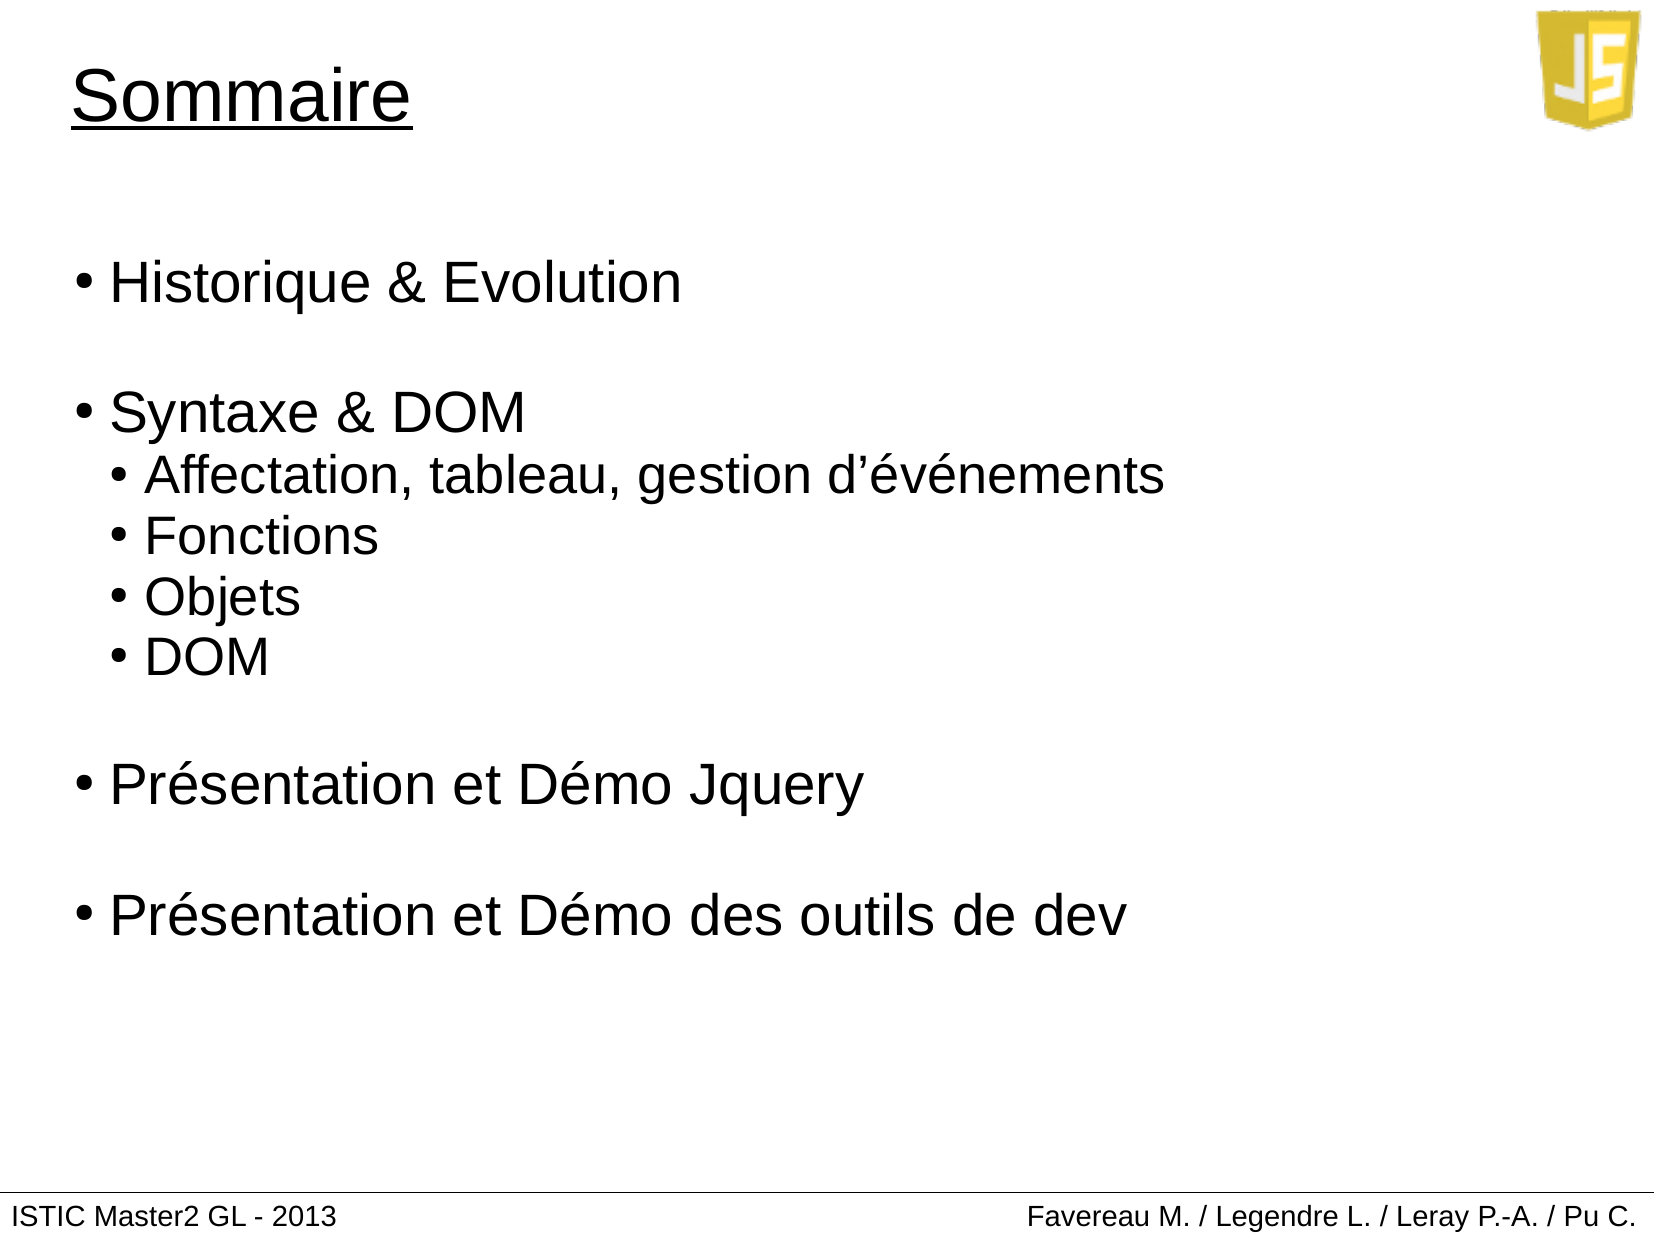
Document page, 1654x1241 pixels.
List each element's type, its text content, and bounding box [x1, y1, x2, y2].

text_box ISTIC Master2 GL - 2013 [0, 1192, 353, 1241]
text_box Favereau M. / Legendre L. / Leray P.-A. / Pu C. [1012, 1192, 1653, 1241]
text_box Historique & Evolution Syntaxe & DOM Affectation, tableau, gestion d’événements Fonctions Objets DOM Présentation et Démo Jquery Présentation et Démo des outils de dev [59, 242, 1347, 1010]
picture [1518, 5, 1654, 142]
title Sommaire [70, 49, 1571, 142]
